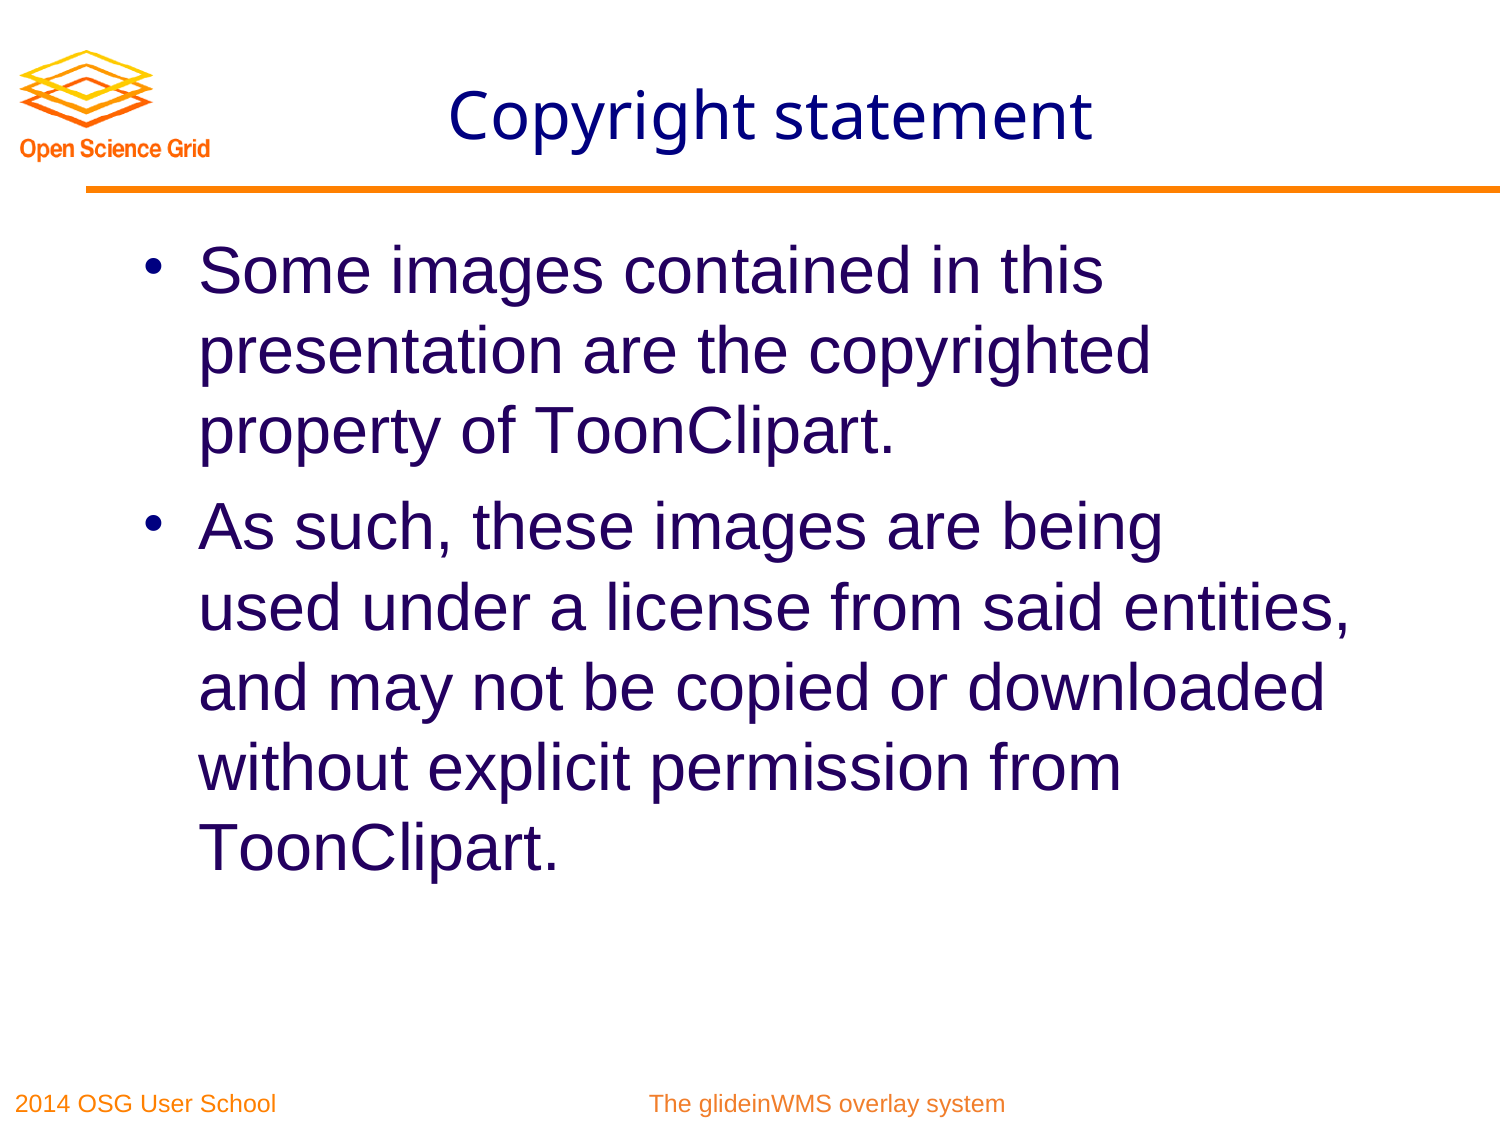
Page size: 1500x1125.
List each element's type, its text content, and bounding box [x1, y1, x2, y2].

list Some images contained in this presentation are the copyrighted property of ToonClipart. As such, these images are being used under a license from said entities, and may not be copied or downloaded without explicit permission from ToonClipart. [127, 218, 1403, 1053]
title Copyright statement [201, 18, 1342, 207]
picture [0, 27, 201, 179]
